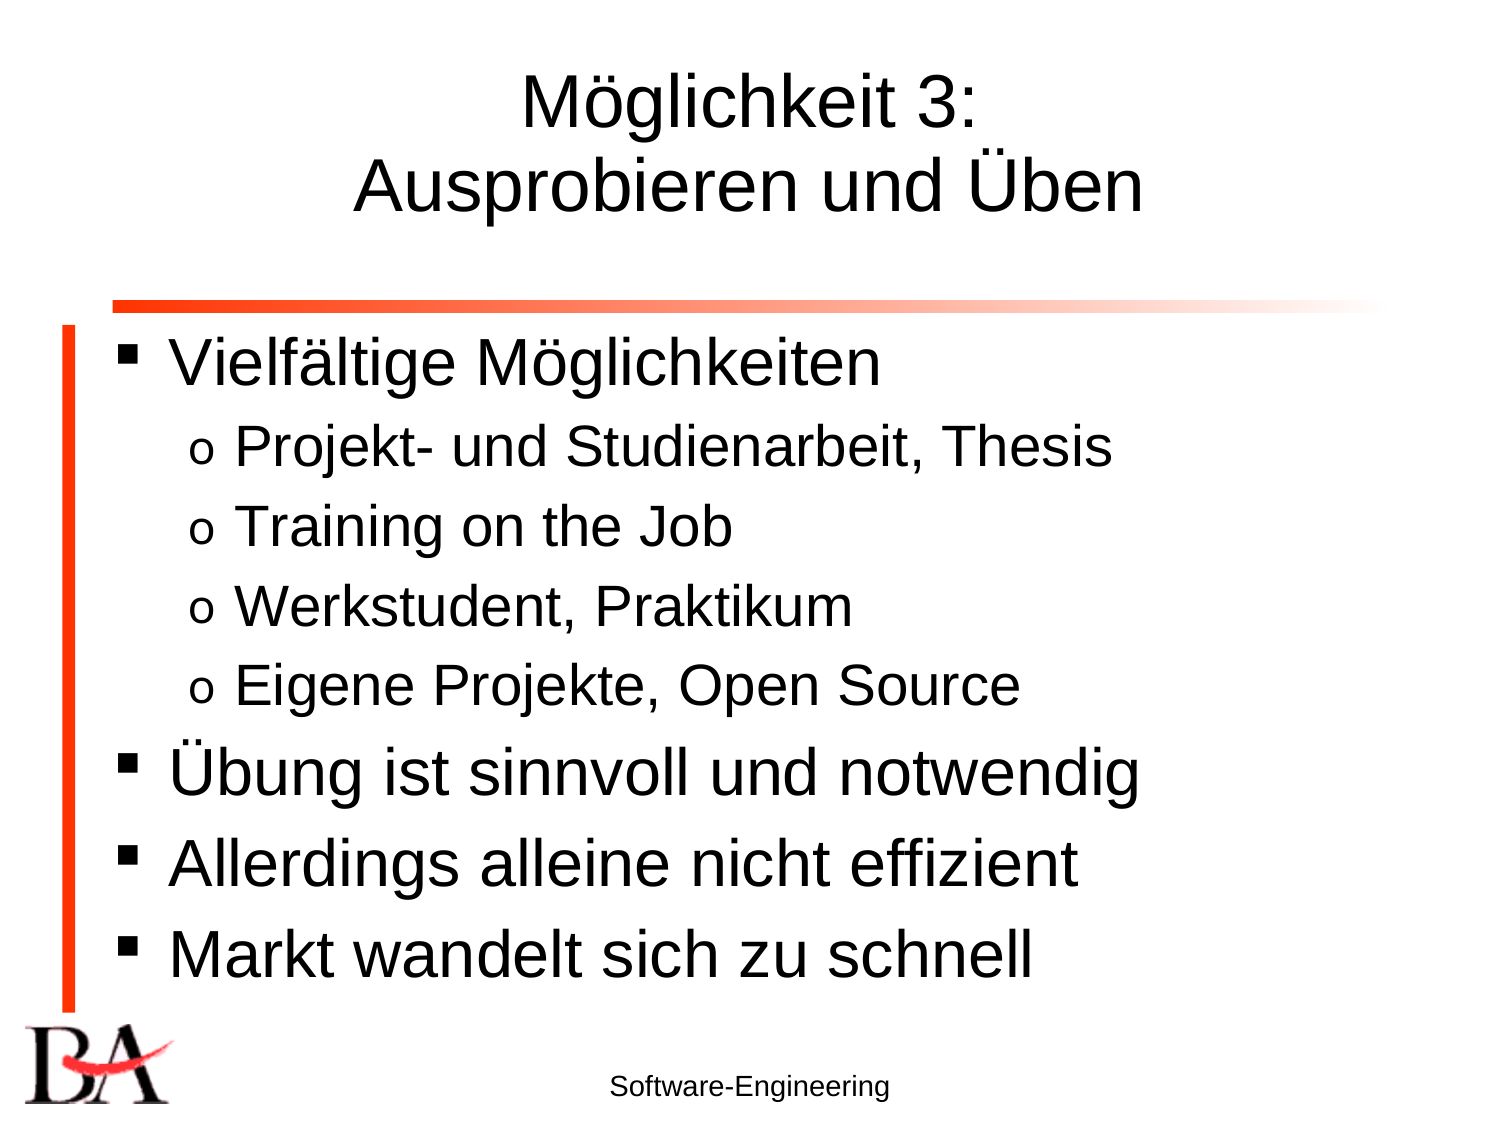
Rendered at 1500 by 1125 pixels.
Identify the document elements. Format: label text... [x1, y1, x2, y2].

list Vielfältige Möglichkeiten Projekt- und Studienarbeit, Thesis Training on the Job Werkstudent, Praktikum Eigene Projekte, Open Source Übung ist sinnvoll und notwendig Allerdings alleine nicht effizient Markt wandelt sich zu schnell [112, 324, 1388, 1036]
picture [24, 1024, 175, 1104]
title Möglichkeit 3: Ausprobieren und Üben [112, 28, 1388, 259]
